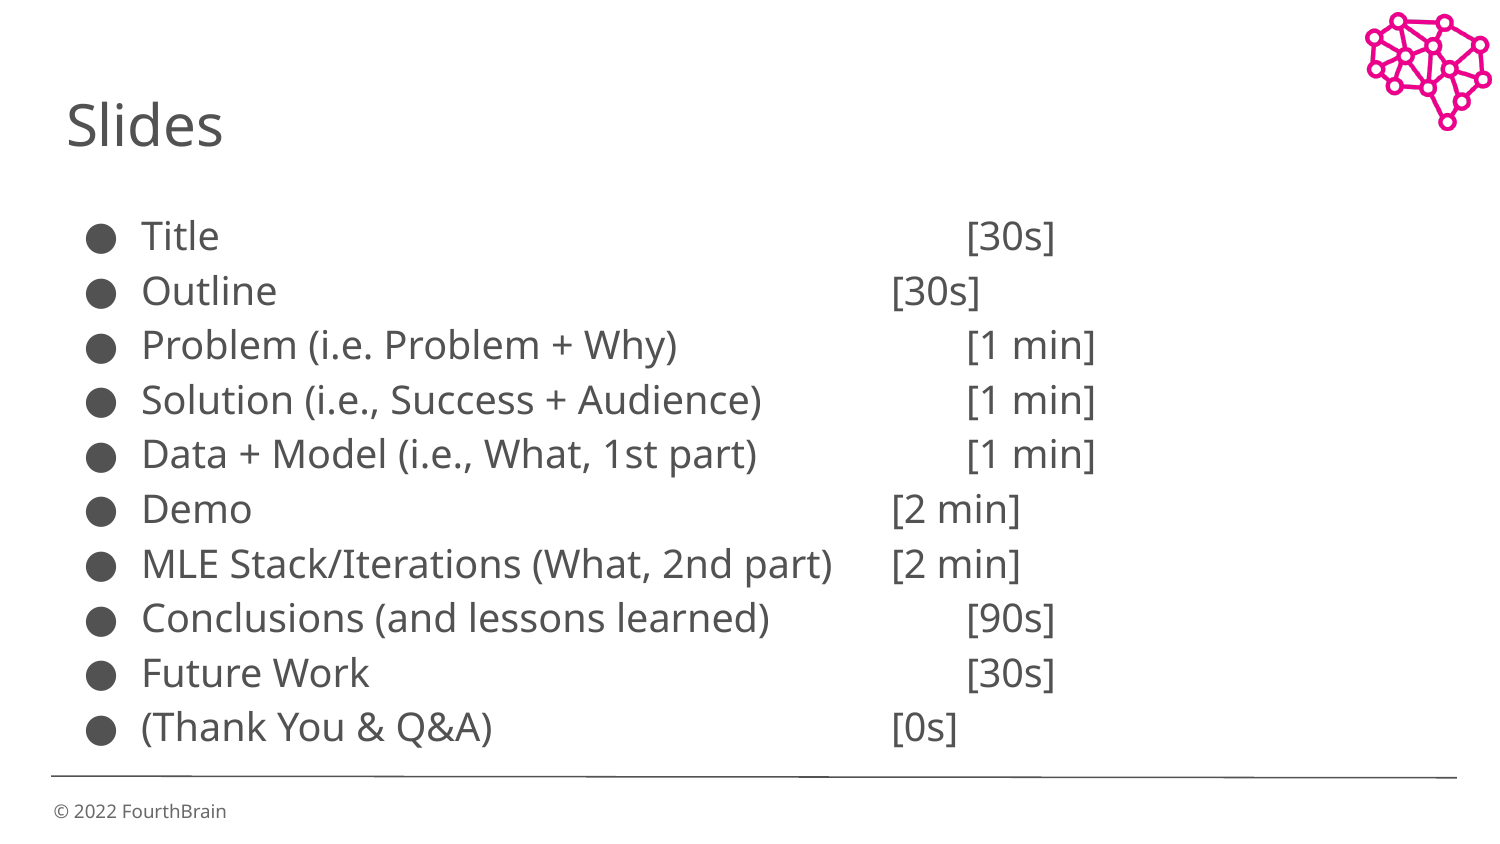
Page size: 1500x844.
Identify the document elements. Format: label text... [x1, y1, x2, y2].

title Slides [51, 72, 1449, 167]
list Title [30s] Outline [30s] Problem (i.e. Problem + Why) [1 min] Solution (i.e., Success + Audience) [1 min] Data + Model (i.e., What, 1st part) [1 min] Demo [2 min] MLE Stack/Iterations (What, 2nd part) [2 min] Conclusions (and lessons learned) [90s] Future Work [30s] (Thank You & Q&A) [0s] [51, 189, 1449, 750]
picture [1365, 12, 1492, 131]
